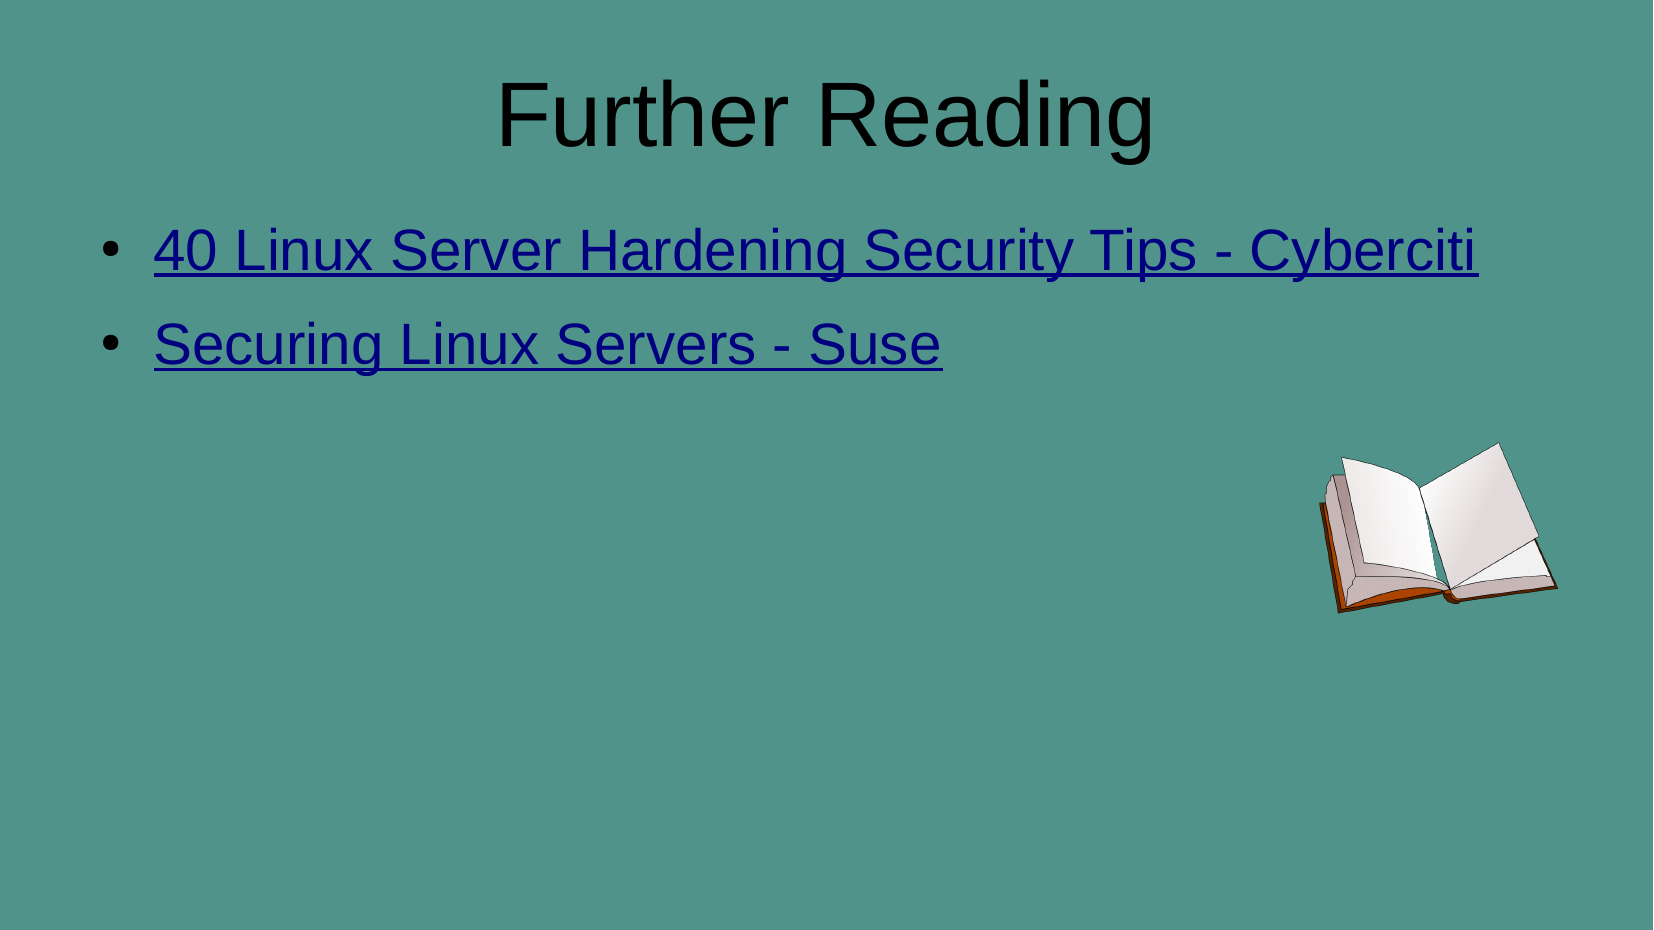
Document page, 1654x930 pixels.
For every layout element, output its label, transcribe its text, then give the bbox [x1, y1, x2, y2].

title Further Reading [82, 37, 1571, 193]
picture [1254, 412, 1613, 919]
list 40 Linux Server Hardening Security Tips - Cyberciti Securing Linux Servers - Suse [82, 217, 1571, 757]
